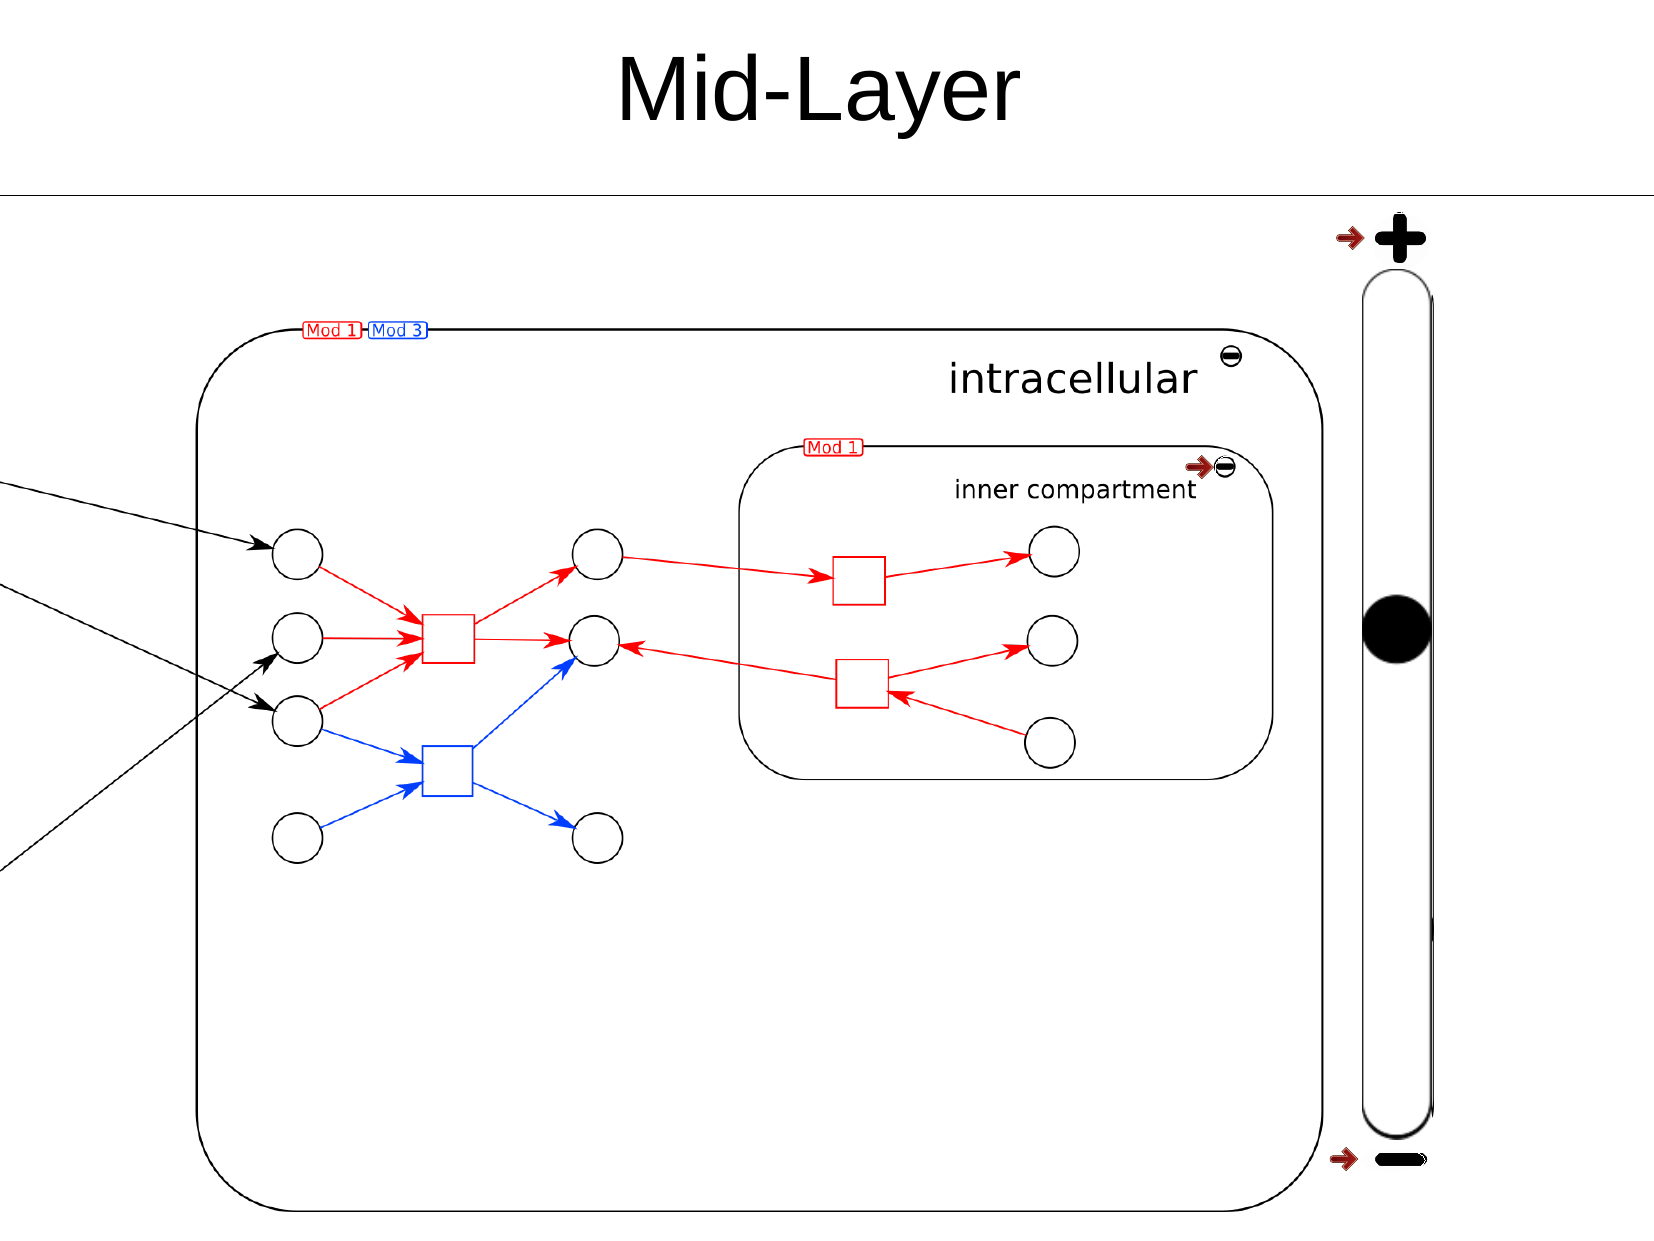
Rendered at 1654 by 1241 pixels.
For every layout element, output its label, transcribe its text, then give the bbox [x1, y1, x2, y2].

title Mid-Layer [75, 0, 1564, 193]
picture [0, 212, 1434, 1213]
text_box [1216, 456, 1240, 481]
text_box [1370, 212, 1432, 269]
text_box [1360, 1148, 1426, 1173]
